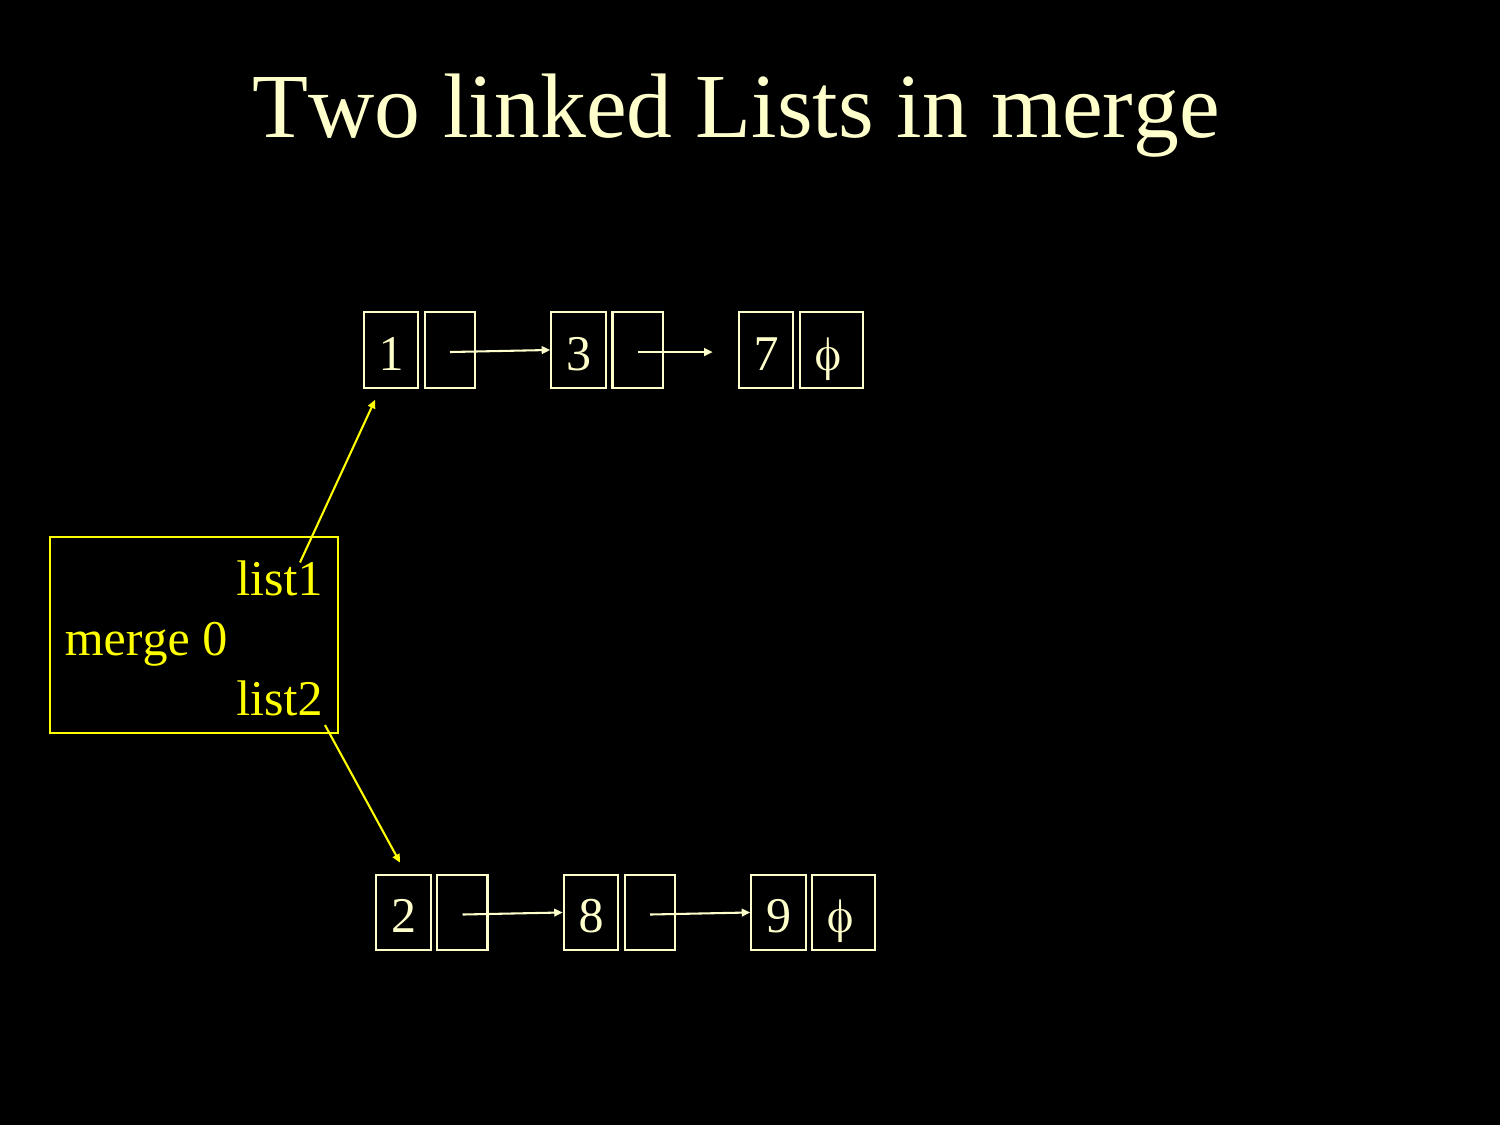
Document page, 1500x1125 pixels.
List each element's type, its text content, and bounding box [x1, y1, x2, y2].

text_box 3 [551, 312, 606, 388]
text_box 9 [751, 874, 806, 951]
text_box 8 [563, 874, 619, 951]
text_box list1 merge 0 list2 [50, 537, 338, 733]
text_box  [800, 312, 863, 388]
text_box 2 [376, 874, 431, 951]
text_box 1 [363, 312, 419, 388]
text_box  [812, 874, 876, 951]
title Two linked Lists in merge [8, 47, 1467, 165]
text_box 7 [738, 312, 794, 388]
